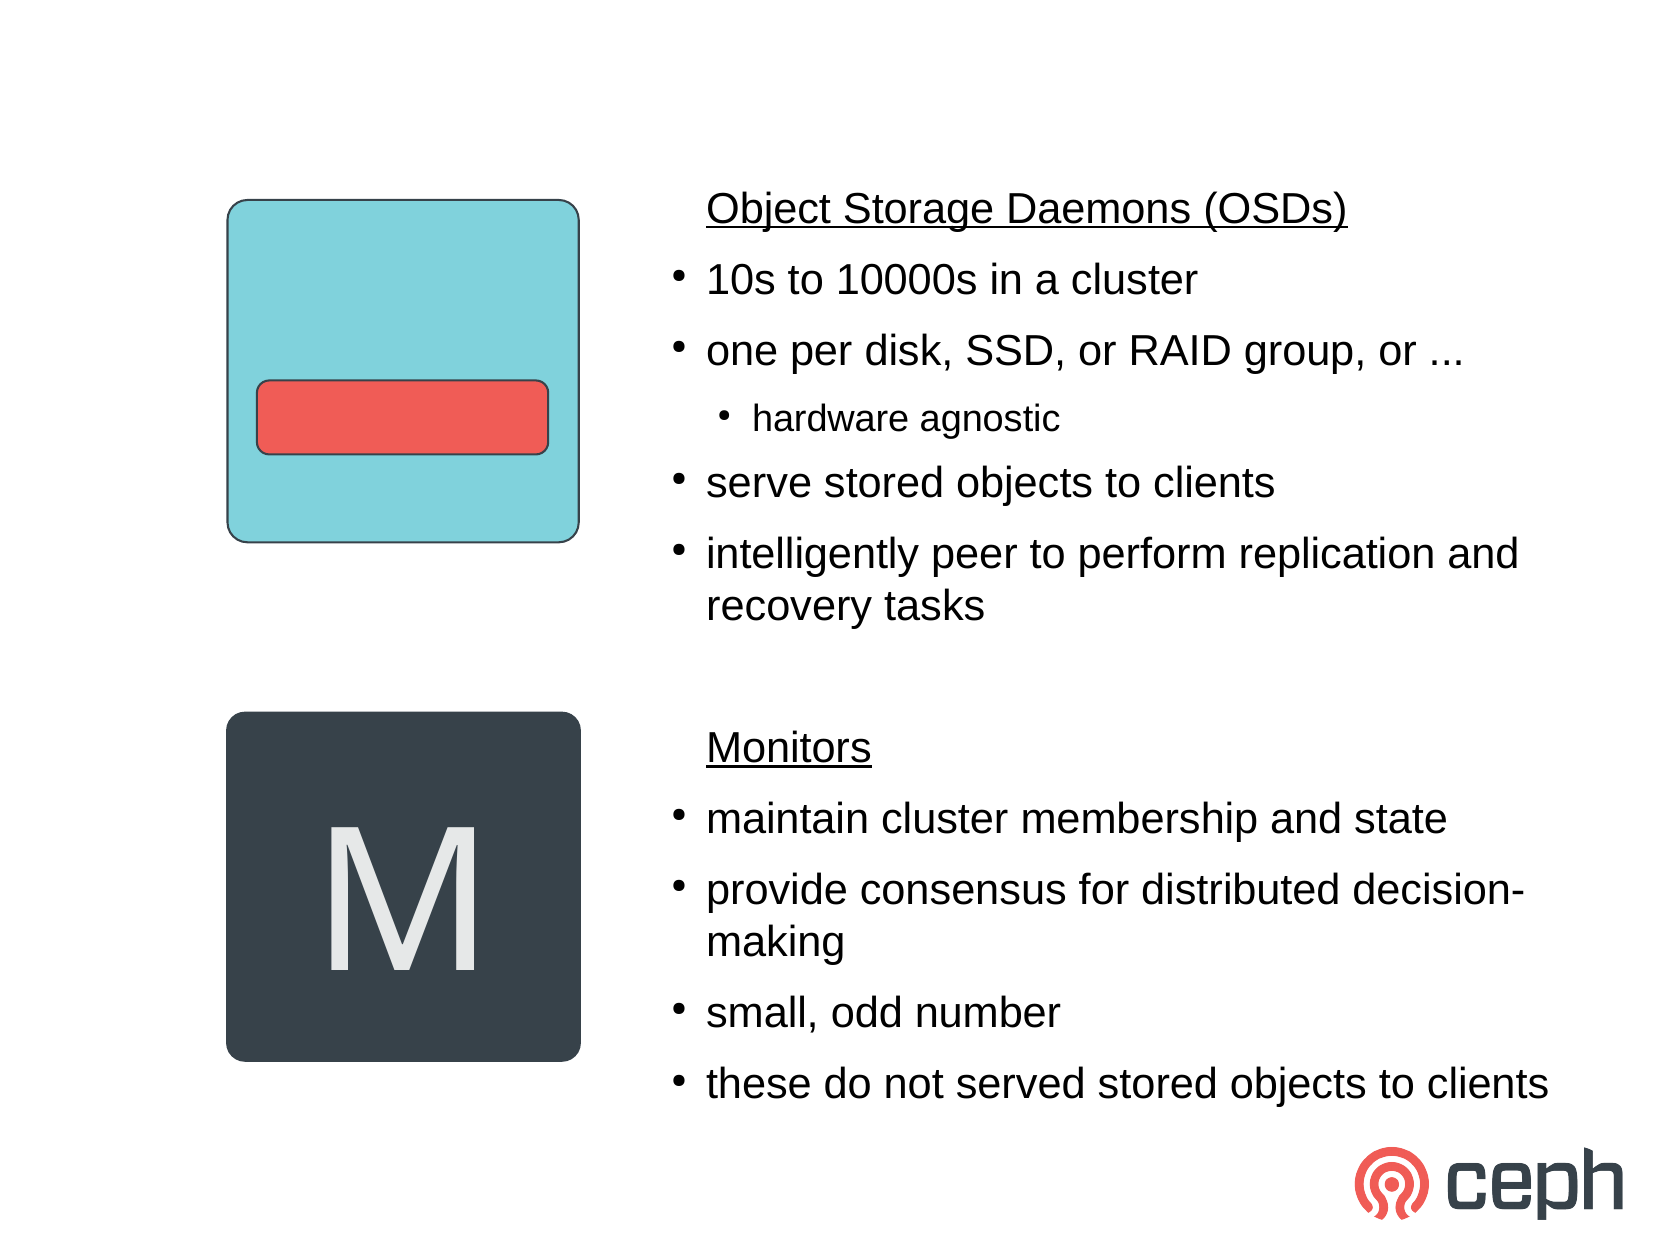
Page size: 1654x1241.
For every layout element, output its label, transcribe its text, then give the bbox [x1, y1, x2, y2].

text_box M [228, 713, 579, 1060]
text_box [227, 199, 579, 543]
picture [1308, 1100, 1654, 1241]
list Object Storage Daemons (OSDs) 10s to 10000s in a cluster one per disk, SSD, or RAID group, or ... hardware agnostic serve stored objects to clients intelligently peer to perform replication and recovery tasks Monitors maintain cluster membership and state provide consensus for distributed decision-making small, odd number these do not served stored objects to clients [660, 180, 1572, 1111]
